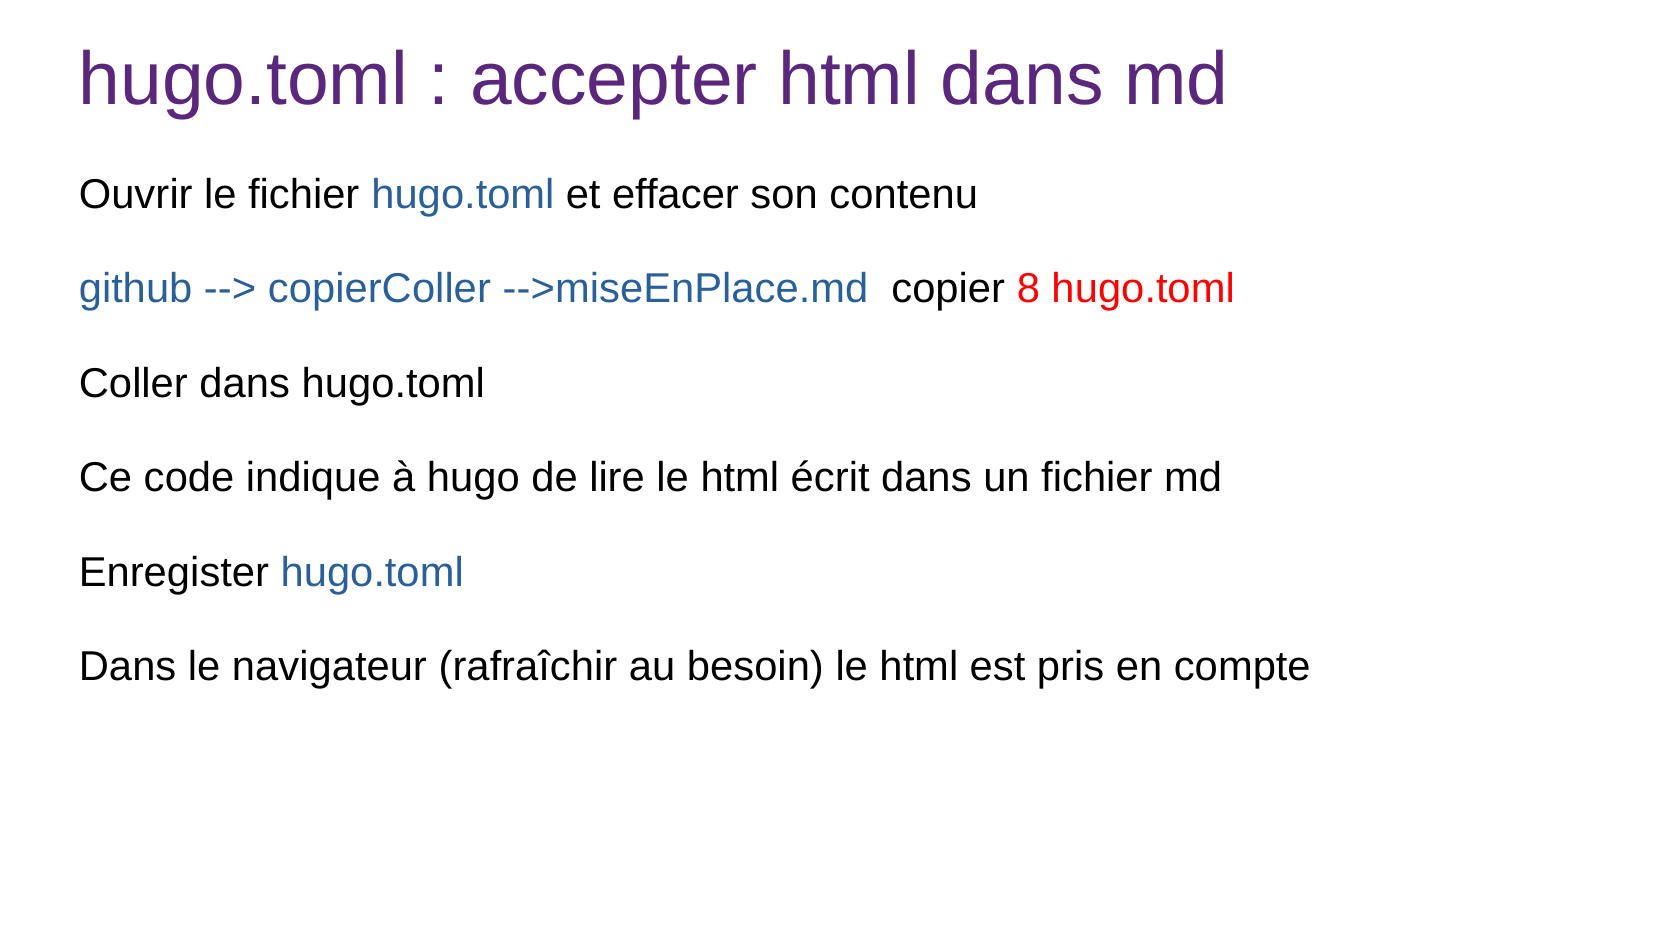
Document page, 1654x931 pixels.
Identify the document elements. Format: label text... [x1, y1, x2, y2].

title hugo.toml : accepter html dans md [78, 36, 1556, 147]
text_box Ouvrir le fichier hugo.toml et effacer son contenu github --> copierColler -->miseEnPlace.md copier 8 hugo.toml Coller dans hugo.toml Ce code indique à hugo de lire le html écrit dans un fichier md Enregister hugo.toml Dans le navigateur (rafraîchir au besoin) le html est pris en compte [78, 147, 1567, 690]
